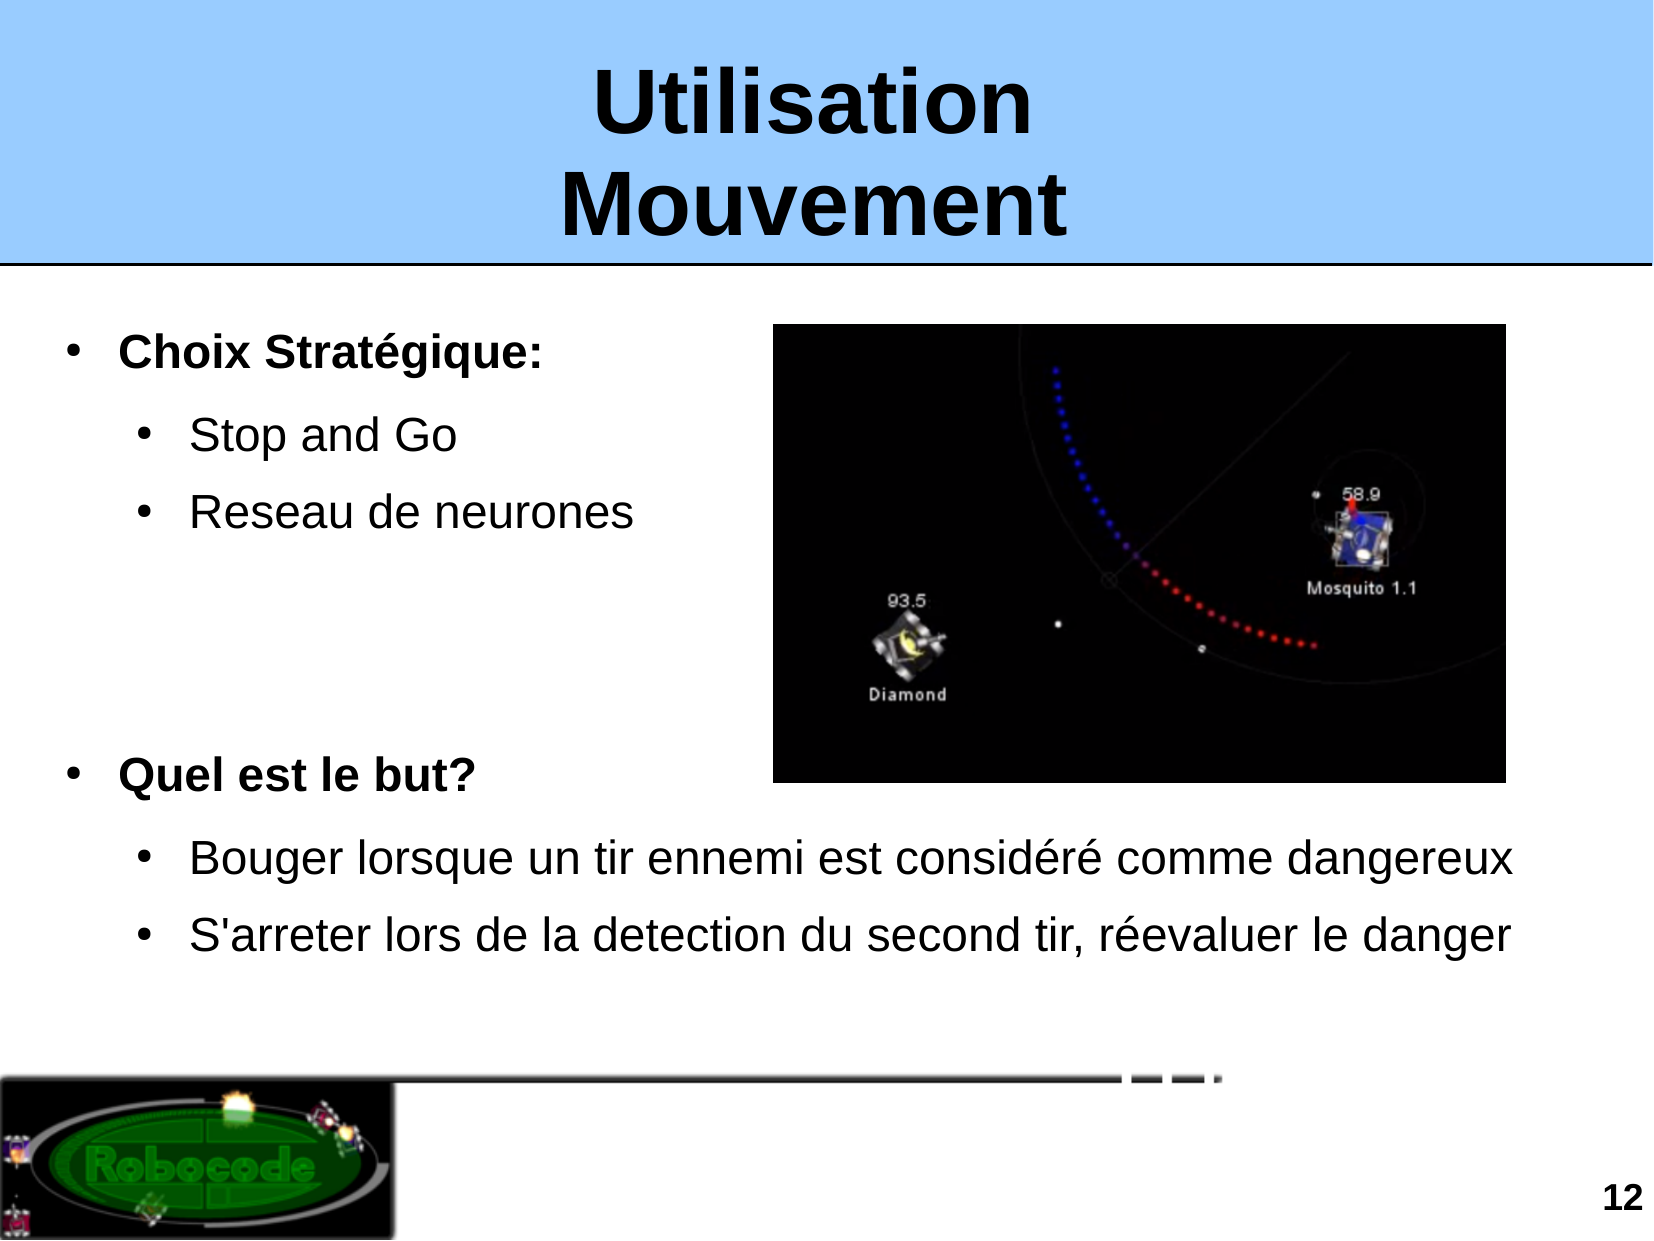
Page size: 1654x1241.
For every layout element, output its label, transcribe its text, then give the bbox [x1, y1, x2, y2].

text_box <numéro> [1587, 1169, 1654, 1241]
picture [0, 266, 1654, 1241]
list Choix Stratégique: Stop and Go Reseau de neurones Quel est le but? Bouger lorsque un tir ennemi est considéré comme dangereux S'arreter lors de la detection du second tir, réevaluer le danger [47, 324, 1536, 1144]
title Utilisation Mouvement [82, 49, 1571, 257]
text_box [0, 0, 1654, 266]
